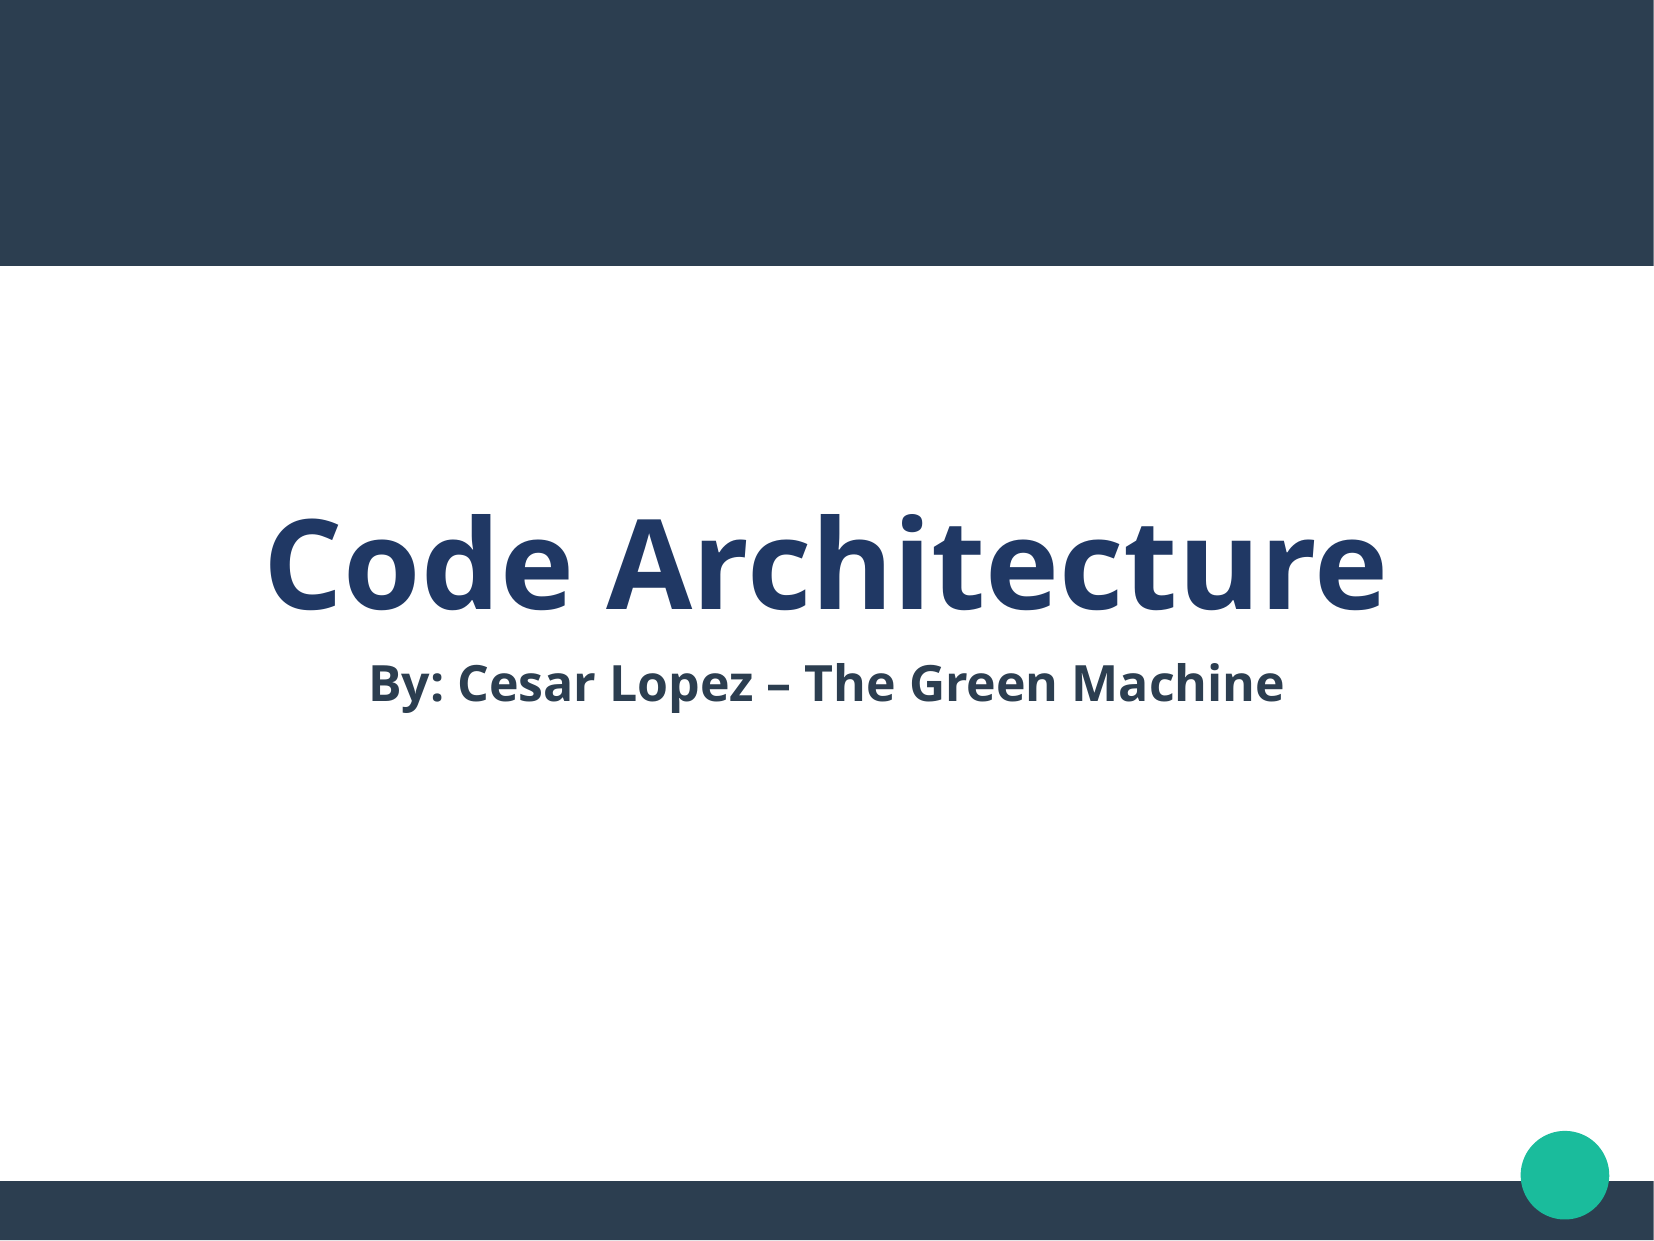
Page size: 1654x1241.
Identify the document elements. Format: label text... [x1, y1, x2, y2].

title Code Architecture [206, 202, 1447, 635]
subtitle By: Cesar Lopez – The Green Machine [206, 651, 1447, 951]
